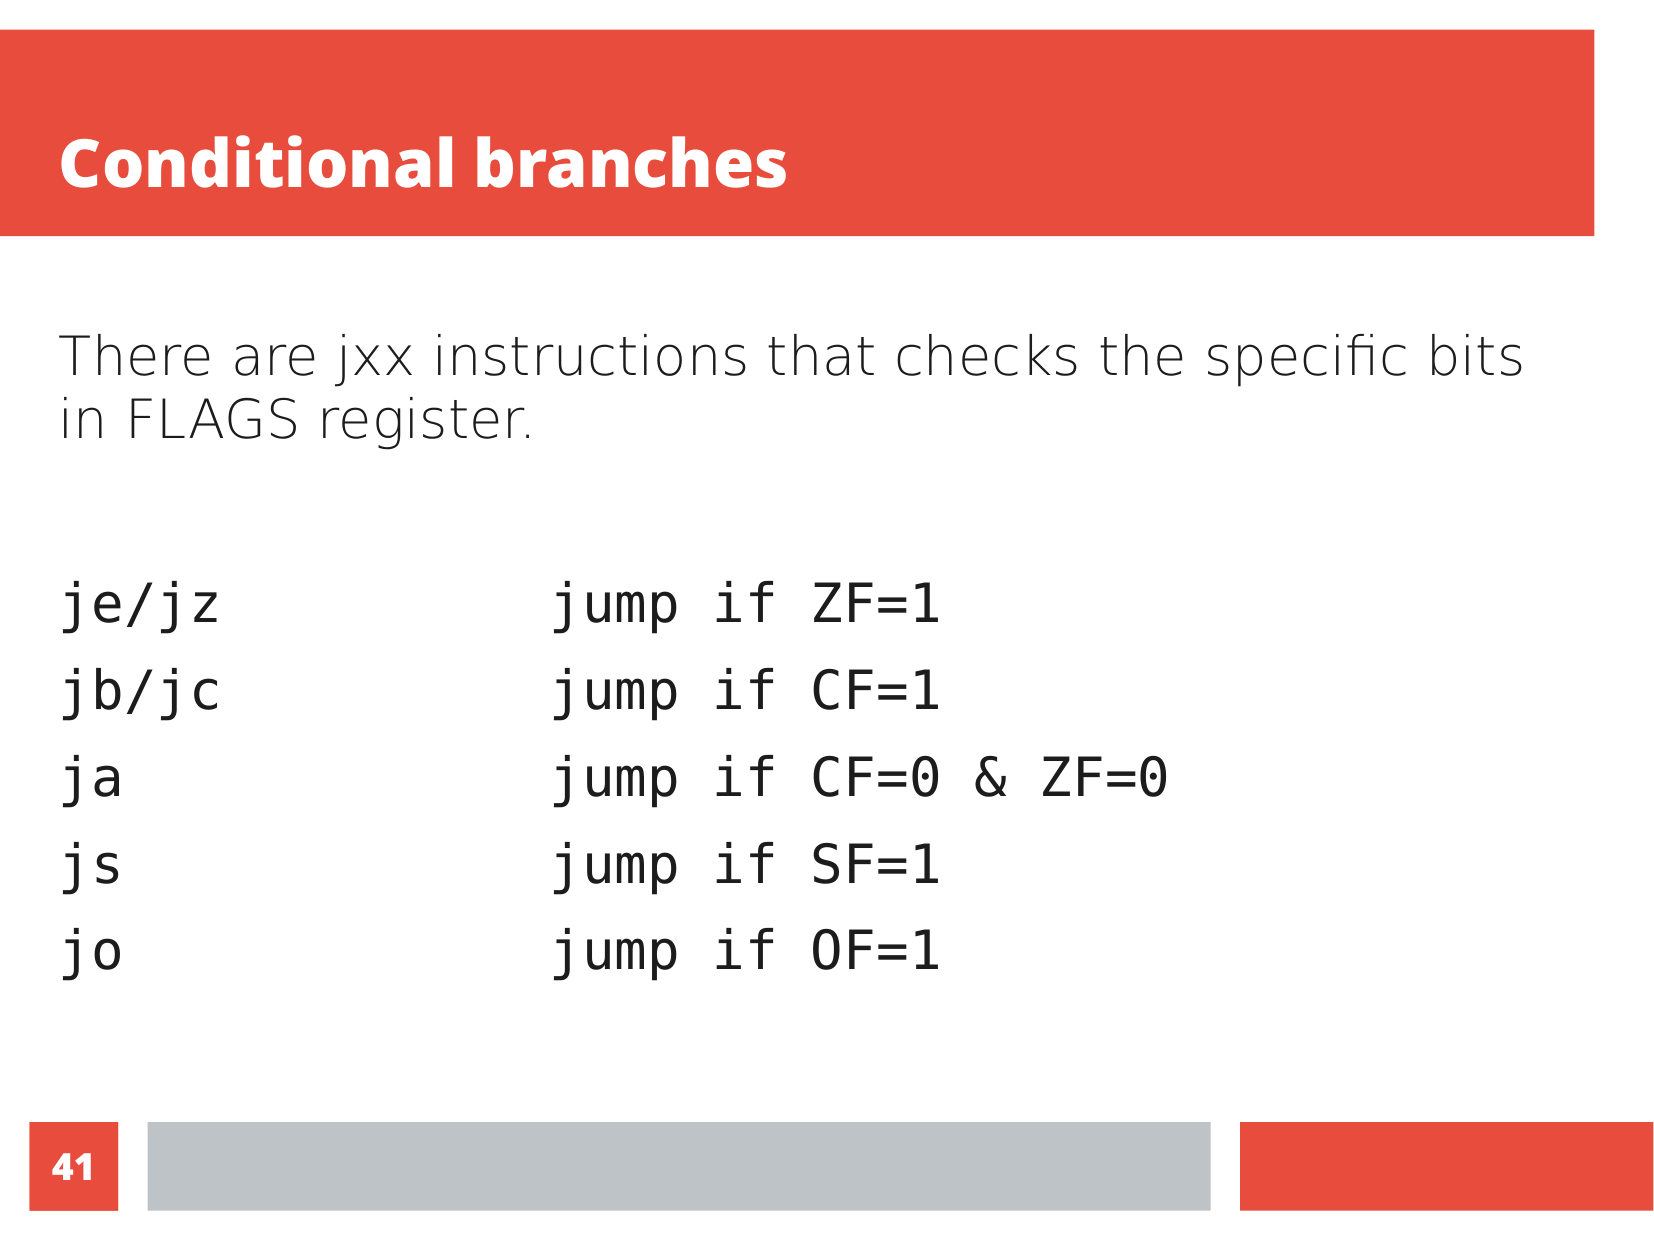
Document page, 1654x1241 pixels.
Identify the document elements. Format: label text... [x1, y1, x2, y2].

title Conditional branches [59, 59, 1595, 207]
list There are jxx instructions that checks the specific bits in FLAGS register. je/jz jump if ZF=1 jb/jc jump if CF=1 ja jump if CF=0 & ZF=0 js jump if SF=1 jo jump if OF=1 [59, 324, 1565, 1093]
